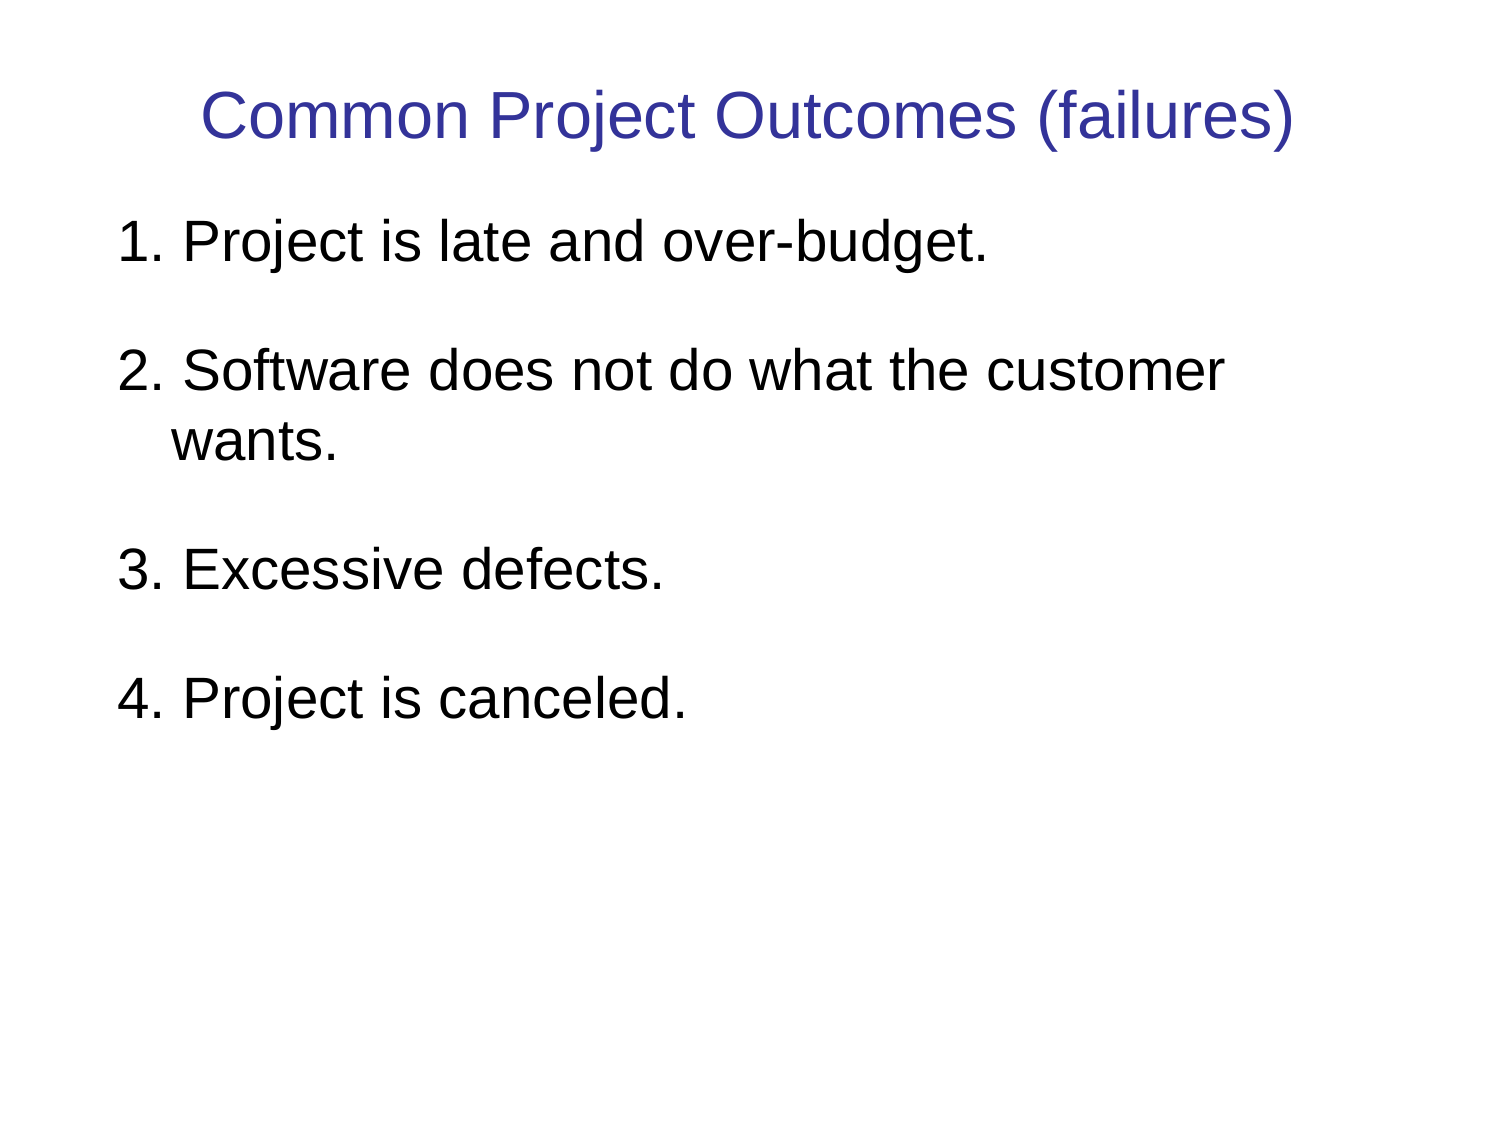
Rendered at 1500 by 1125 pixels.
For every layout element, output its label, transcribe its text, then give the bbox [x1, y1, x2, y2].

title Common Project Outcomes (failures) [100, 42, 1397, 182]
list 1. Project is late and over-budget. 2. Software does not do what the customer wants. 3. Excessive defects. 4. Project is canceled. [100, 195, 1397, 1004]
